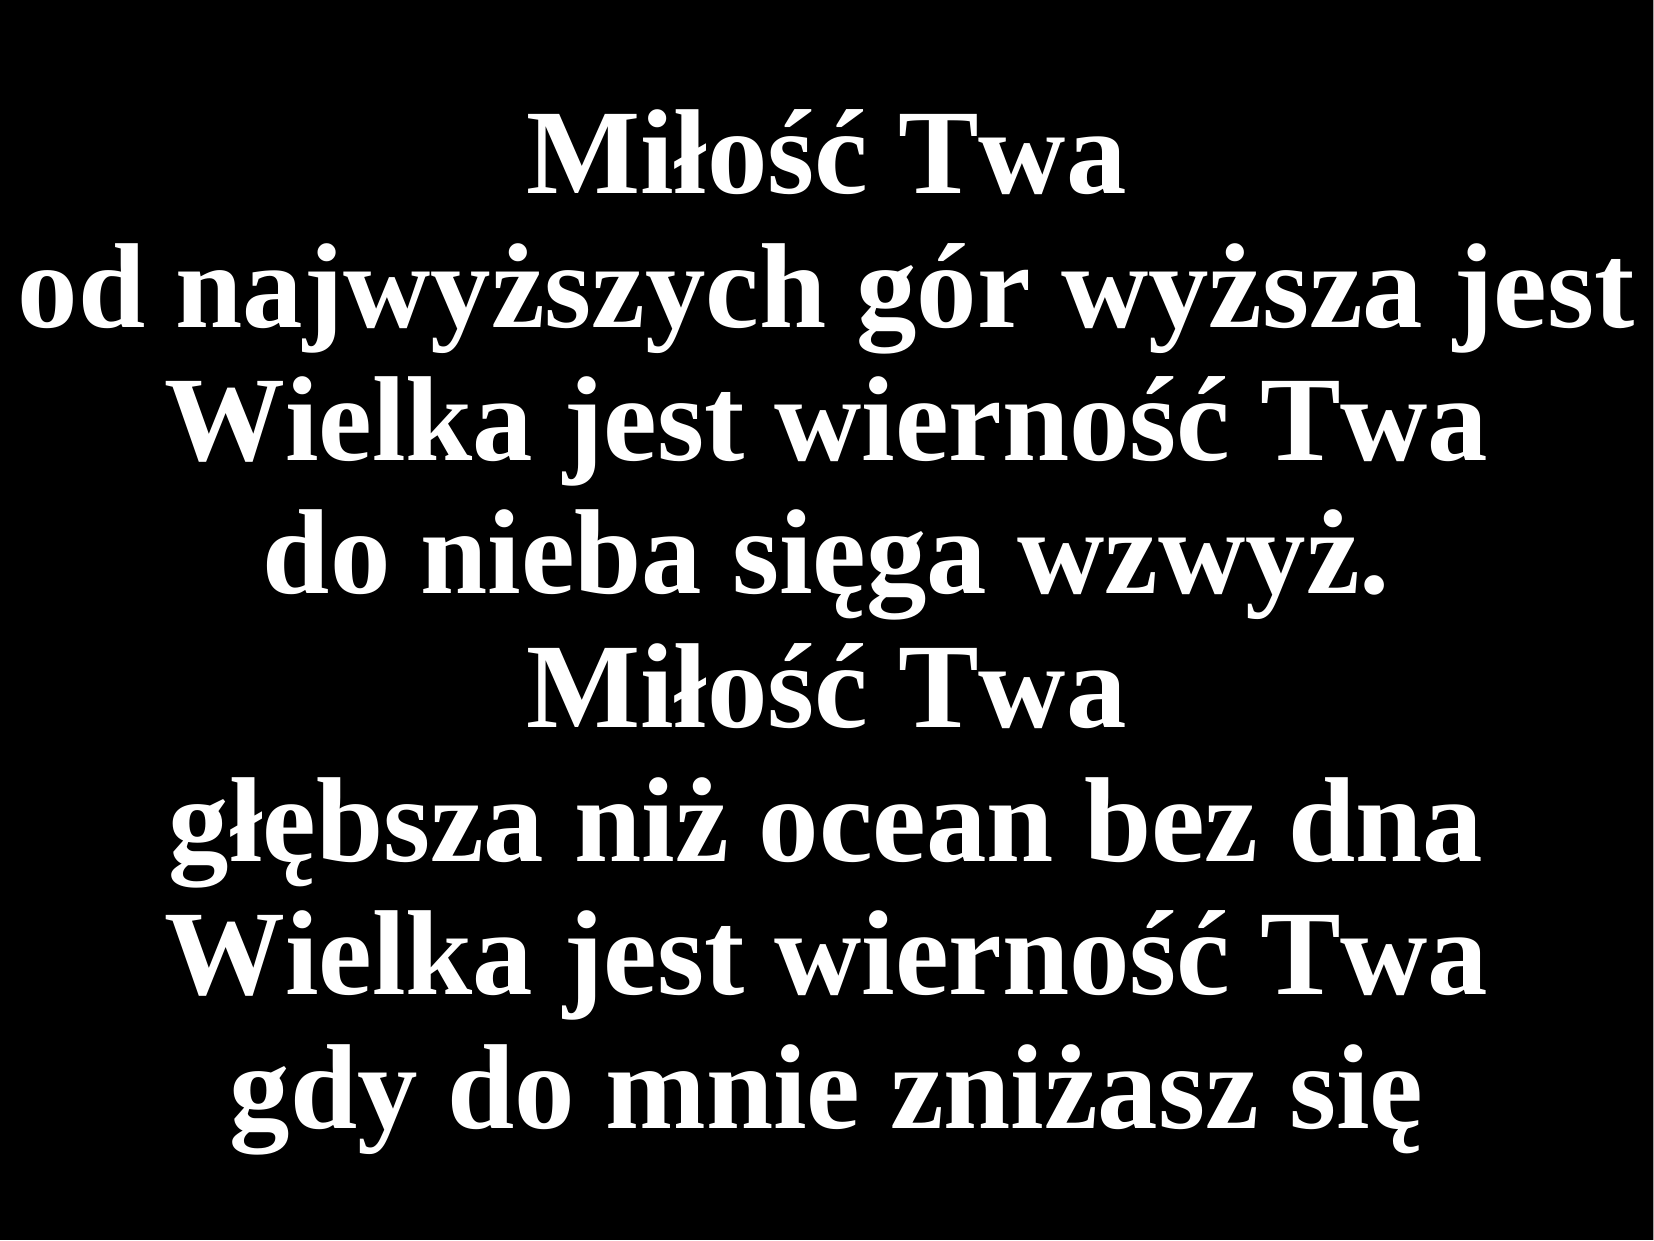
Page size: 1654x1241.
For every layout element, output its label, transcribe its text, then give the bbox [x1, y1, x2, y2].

title Miłość Twa od najwyższych gór wyższa jest Wielka jest wierność Twa do nieba sięga wzwyż. Miłość Twa głębsza niż ocean bez dna Wielka jest wierność Twa gdy do mnie zniżasz się [0, 0, 1654, 1241]
